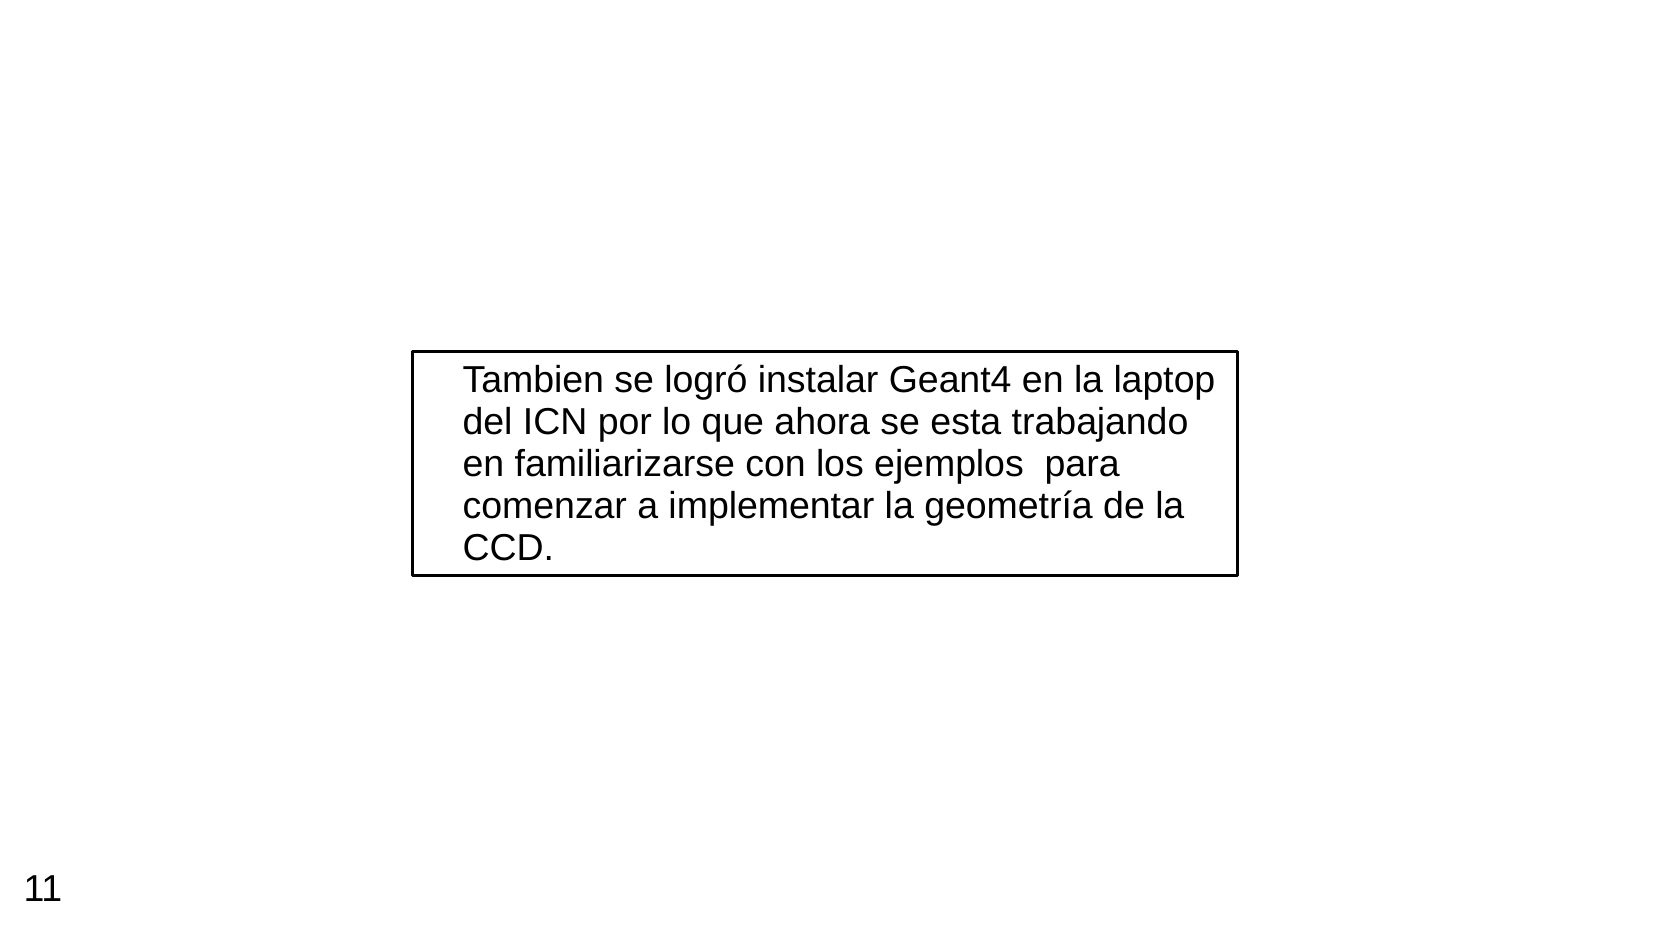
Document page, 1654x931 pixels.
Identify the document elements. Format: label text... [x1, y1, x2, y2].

text_box <number> [8, 860, 638, 931]
text_box Tambien se logró instalar Geant4 en la laptop del ICN por lo que ahora se esta trabajando en familiarizarse con los ejemplos para comenzar a implementar la geometría de la CCD. [412, 351, 1238, 576]
